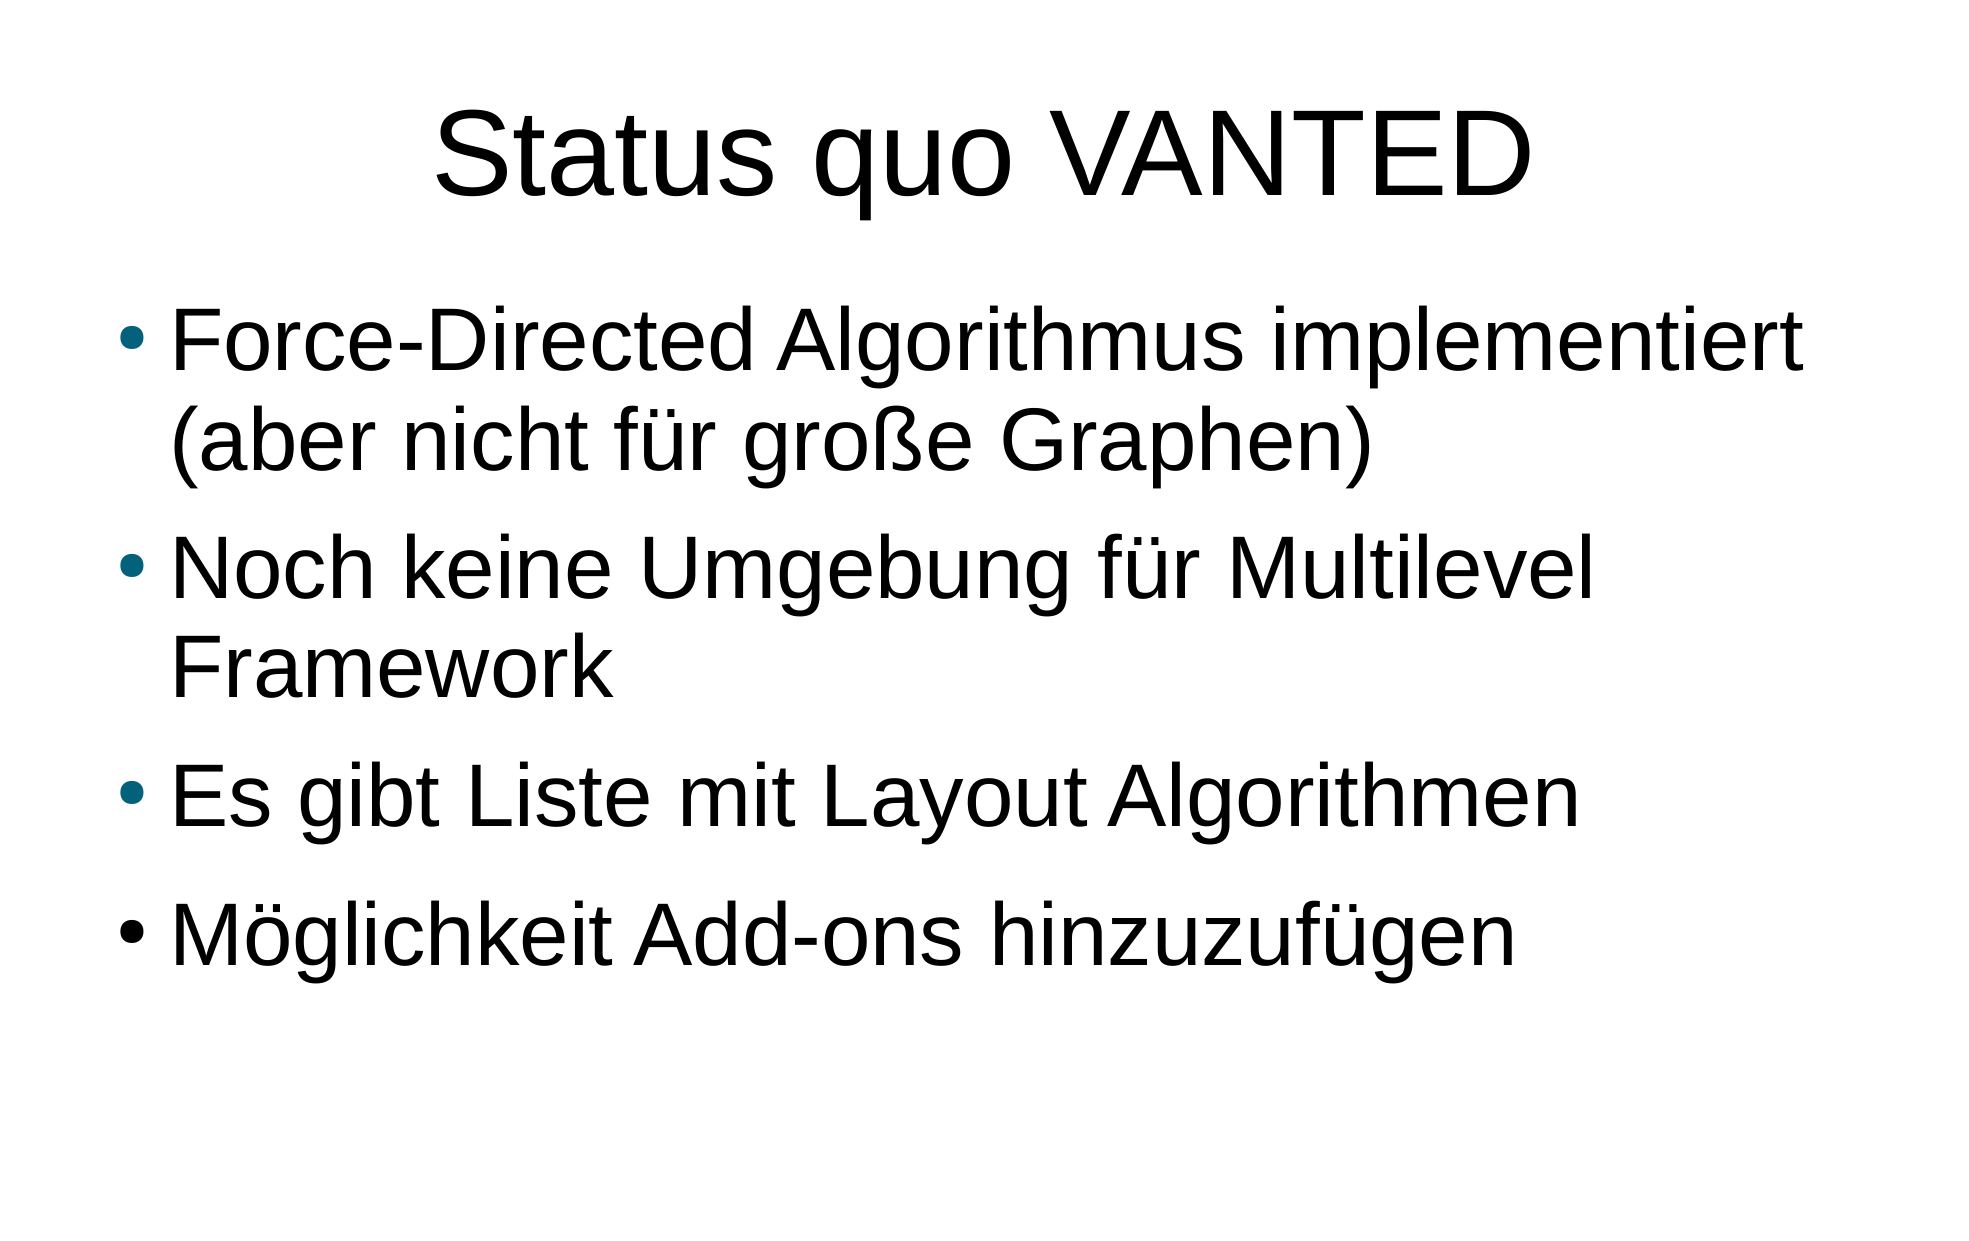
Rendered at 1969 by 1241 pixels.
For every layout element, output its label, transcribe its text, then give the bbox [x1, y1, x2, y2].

list Force-Directed Algorithmus implementiert (aber nicht für große Graphen) Noch keine Umgebung für Multilevel Framework Es gibt Liste mit Layout Algorithmen Möglichkeit Add-ons hinzuzufügen [98, 290, 1870, 1010]
title Status quo VANTED [98, 49, 1870, 257]
